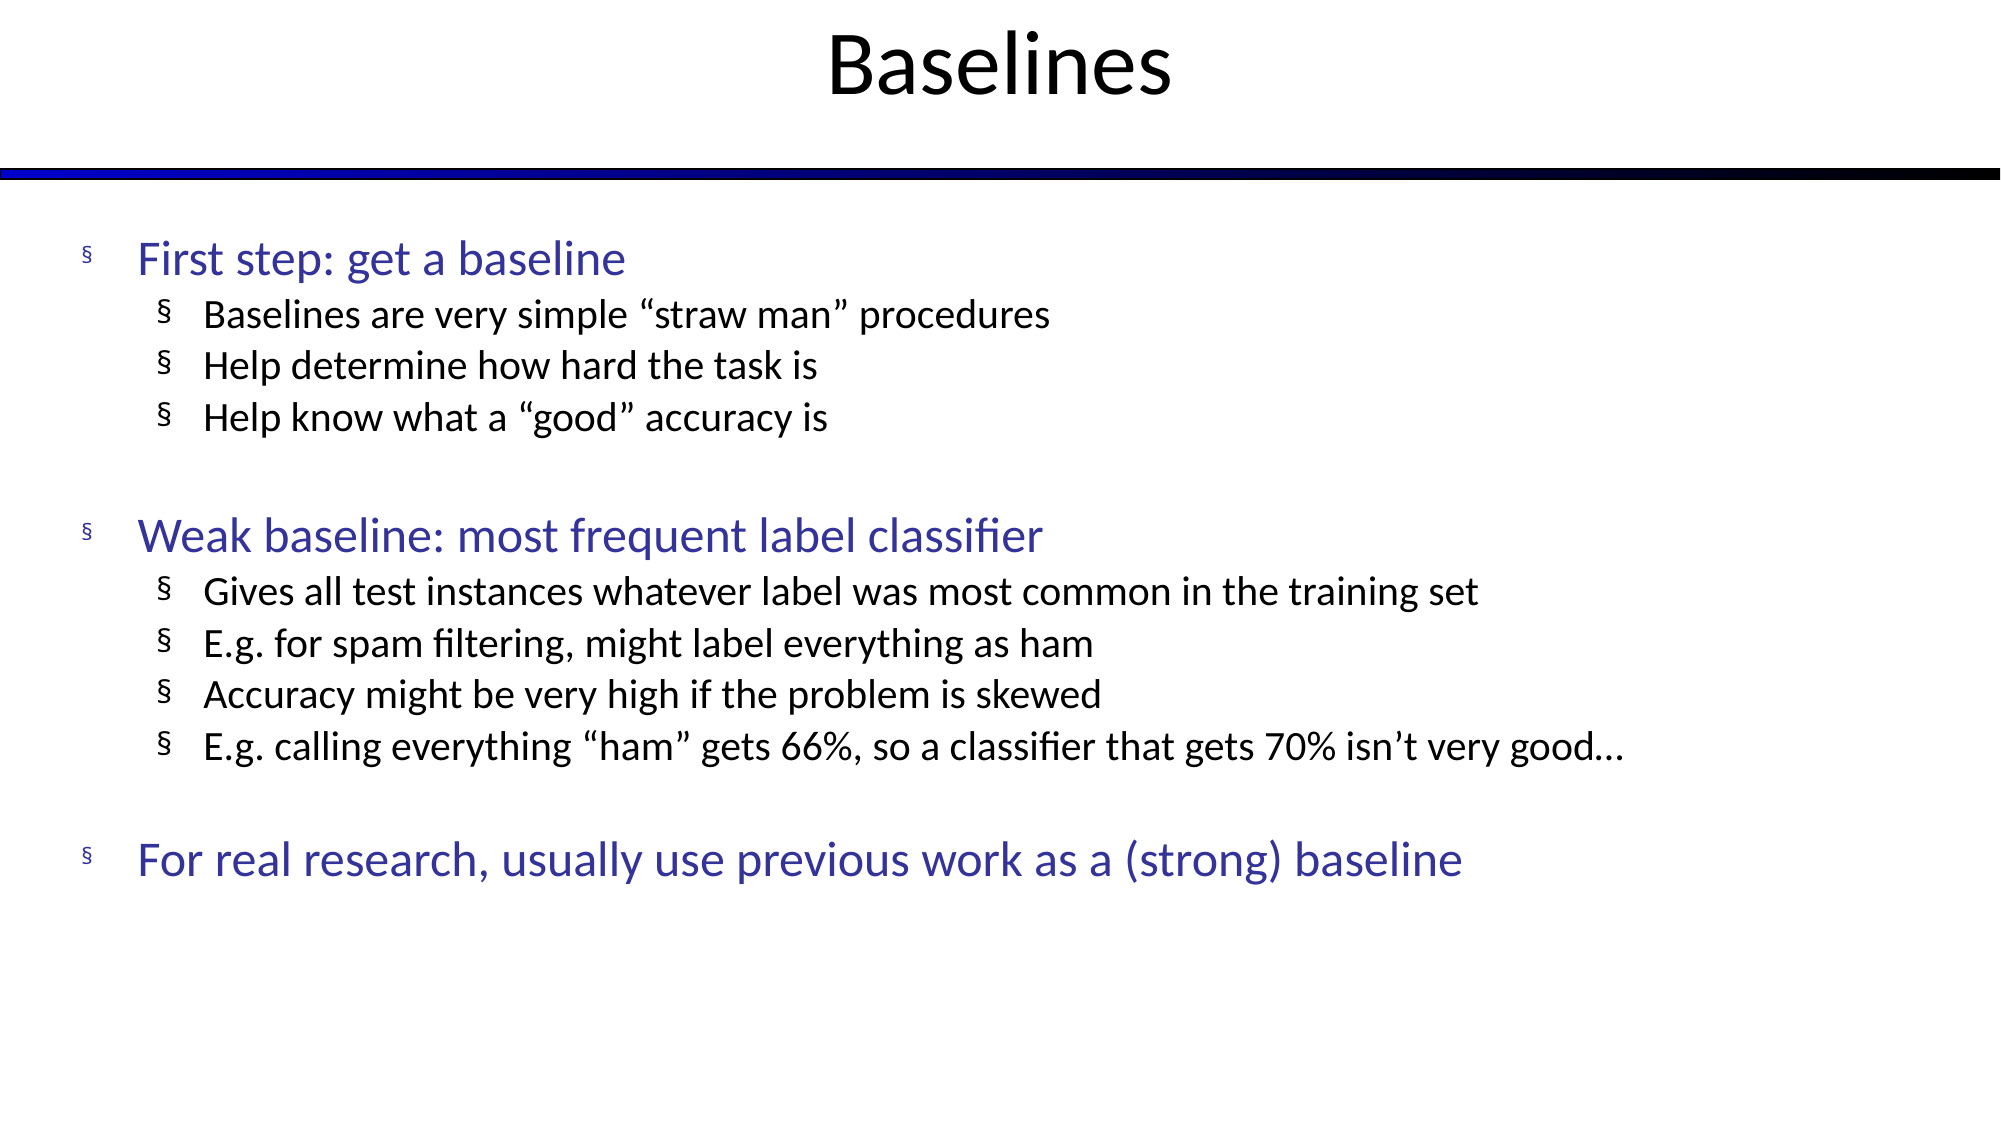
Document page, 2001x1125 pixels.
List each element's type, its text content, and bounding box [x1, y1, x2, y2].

list First step: get a baseline Baselines are very simple “straw man” procedures Help determine how hard the task is Help know what a “good” accuracy is Weak baseline: most frequent label classifier Gives all test instances whatever label was most common in the training set E.g. for spam filtering, might label everything as ham Accuracy might be very high if the problem is skewed E.g. calling everything “ham” gets 66%, so a classifier that gets 70% isn’t very good… For real research, usually use previous work as a (strong) baseline [66, 229, 1934, 1005]
title Baselines [0, 0, 2000, 184]
